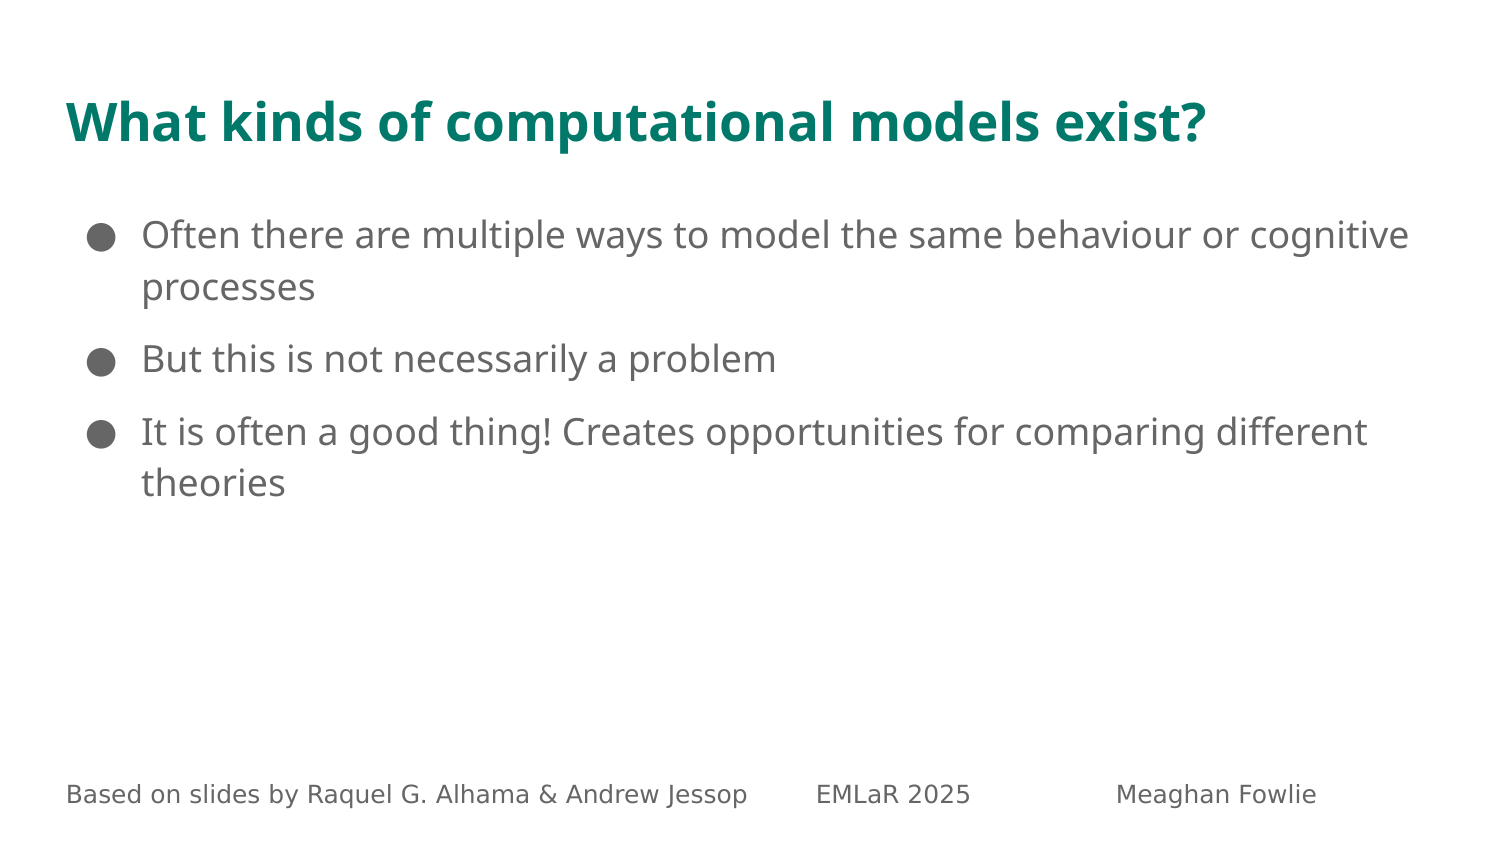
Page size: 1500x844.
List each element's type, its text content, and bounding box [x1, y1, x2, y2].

title What kinds of computational models exist? [51, 72, 1449, 167]
list Often there are multiple ways to model the same behaviour or cognitive processes But this is not necessarily a problem It is often a good thing! Creates opportunities for comparing different theories [51, 189, 1449, 750]
